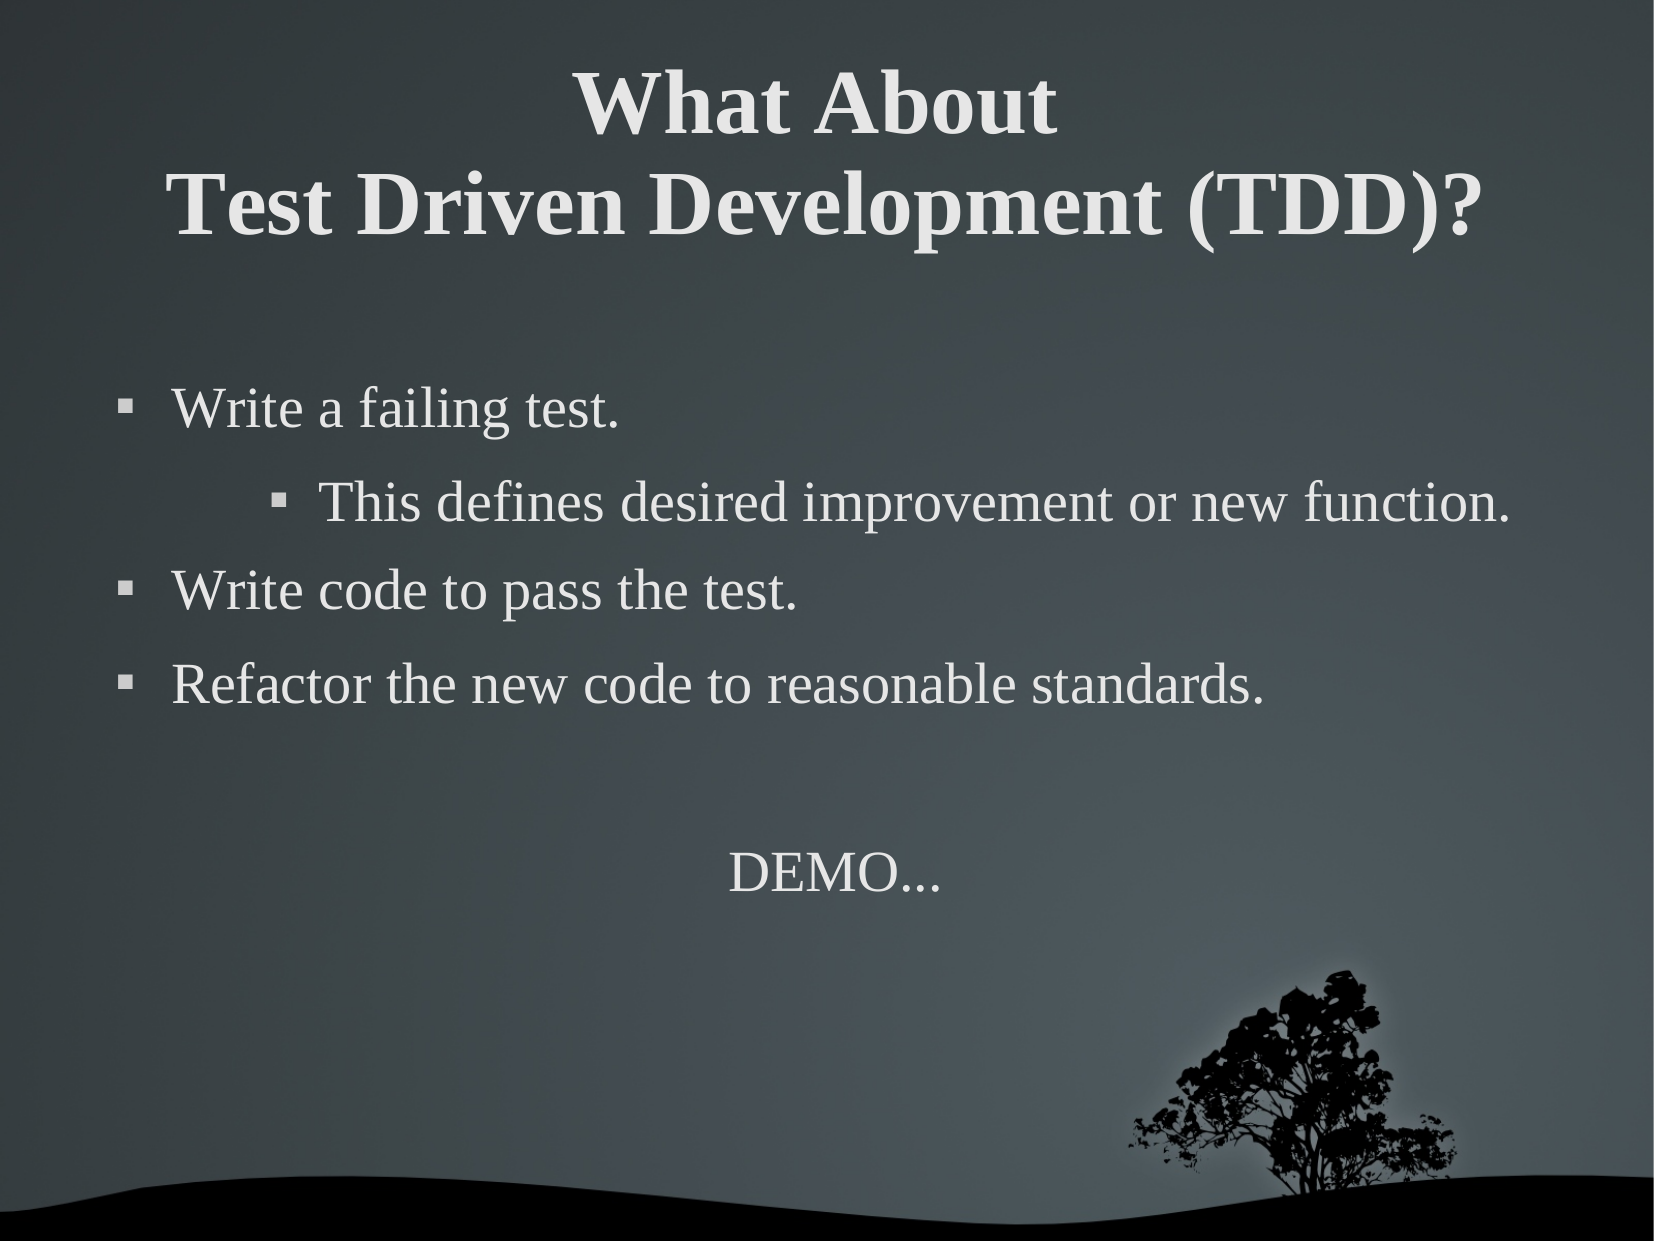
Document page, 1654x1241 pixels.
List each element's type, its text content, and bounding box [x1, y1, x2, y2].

list Write a failing test. This defines desired improvement or new function. Write code to pass the test. Refactor the new code to reasonable standards. DEMO... [82, 375, 1571, 1109]
title What About Test Driven Development (TDD)? [82, 33, 1571, 273]
picture [0, 0, 1654, 1241]
